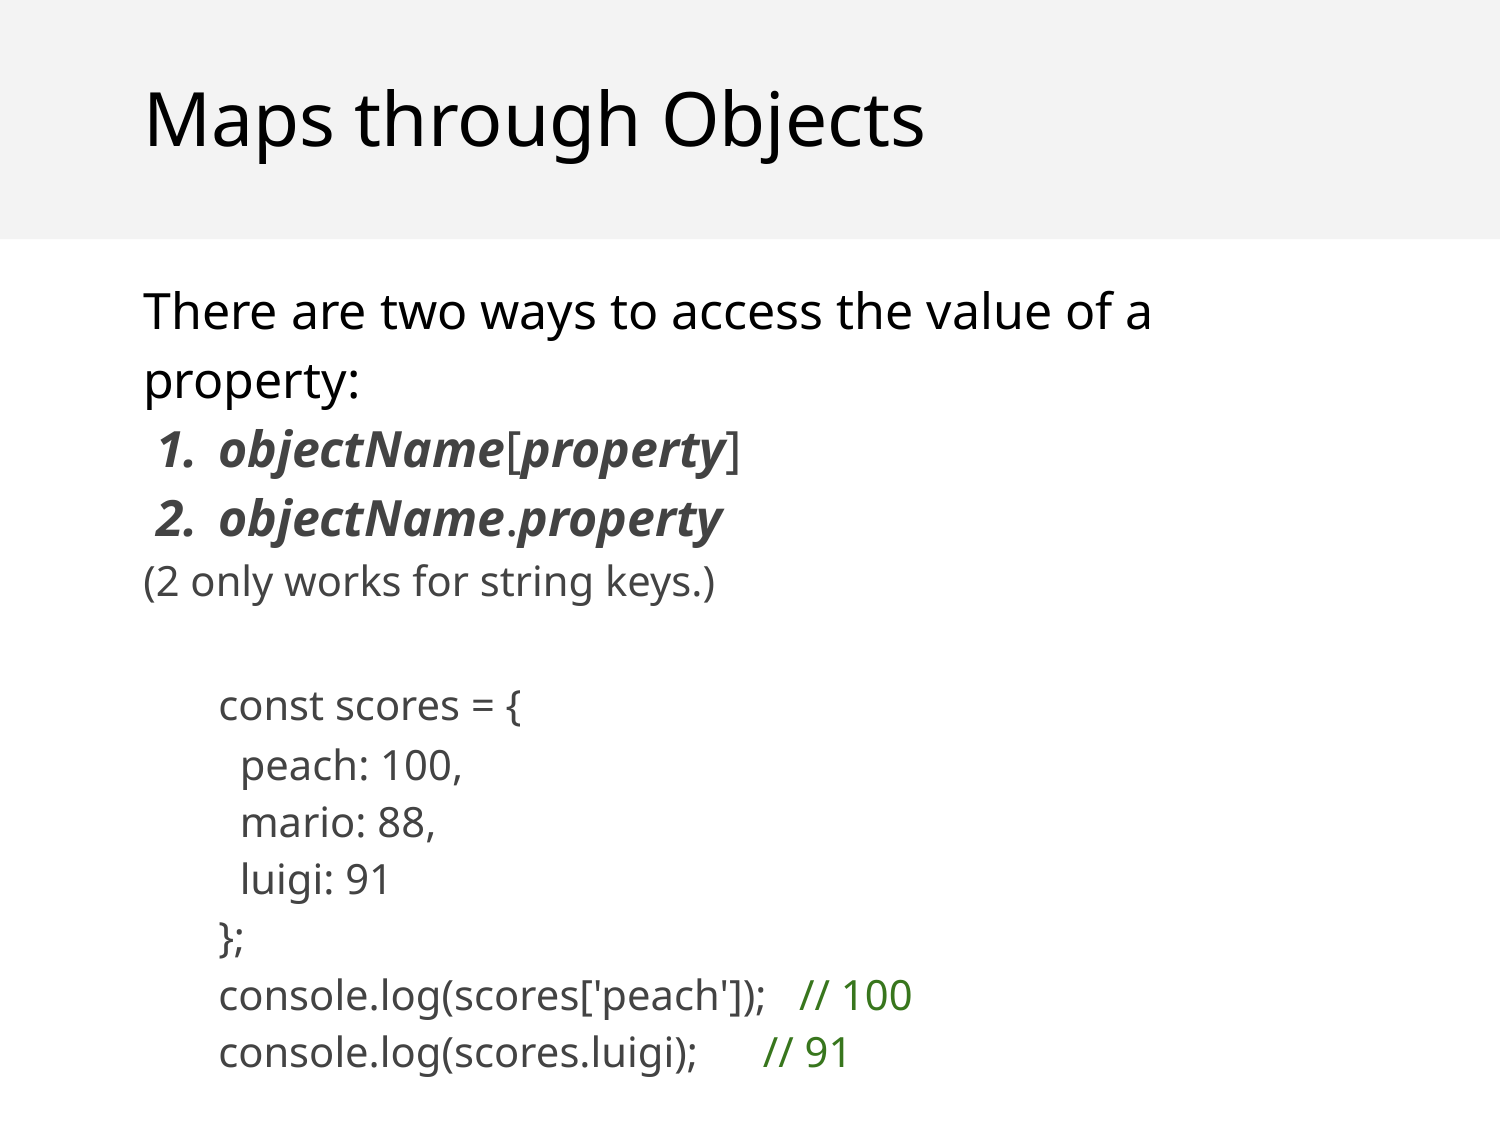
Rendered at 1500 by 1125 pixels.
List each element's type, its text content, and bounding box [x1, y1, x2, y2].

title Maps through Objects [128, 56, 1372, 183]
list There are two ways to access the value of a property: objectName[property] objectName.property (2 only works for string keys.) const scores = { peach: 100, mario: 88, luigi: 91 }; console.log(scores['peach']); // 100 console.log(scores.luigi); // 91 [128, 255, 1372, 1004]
